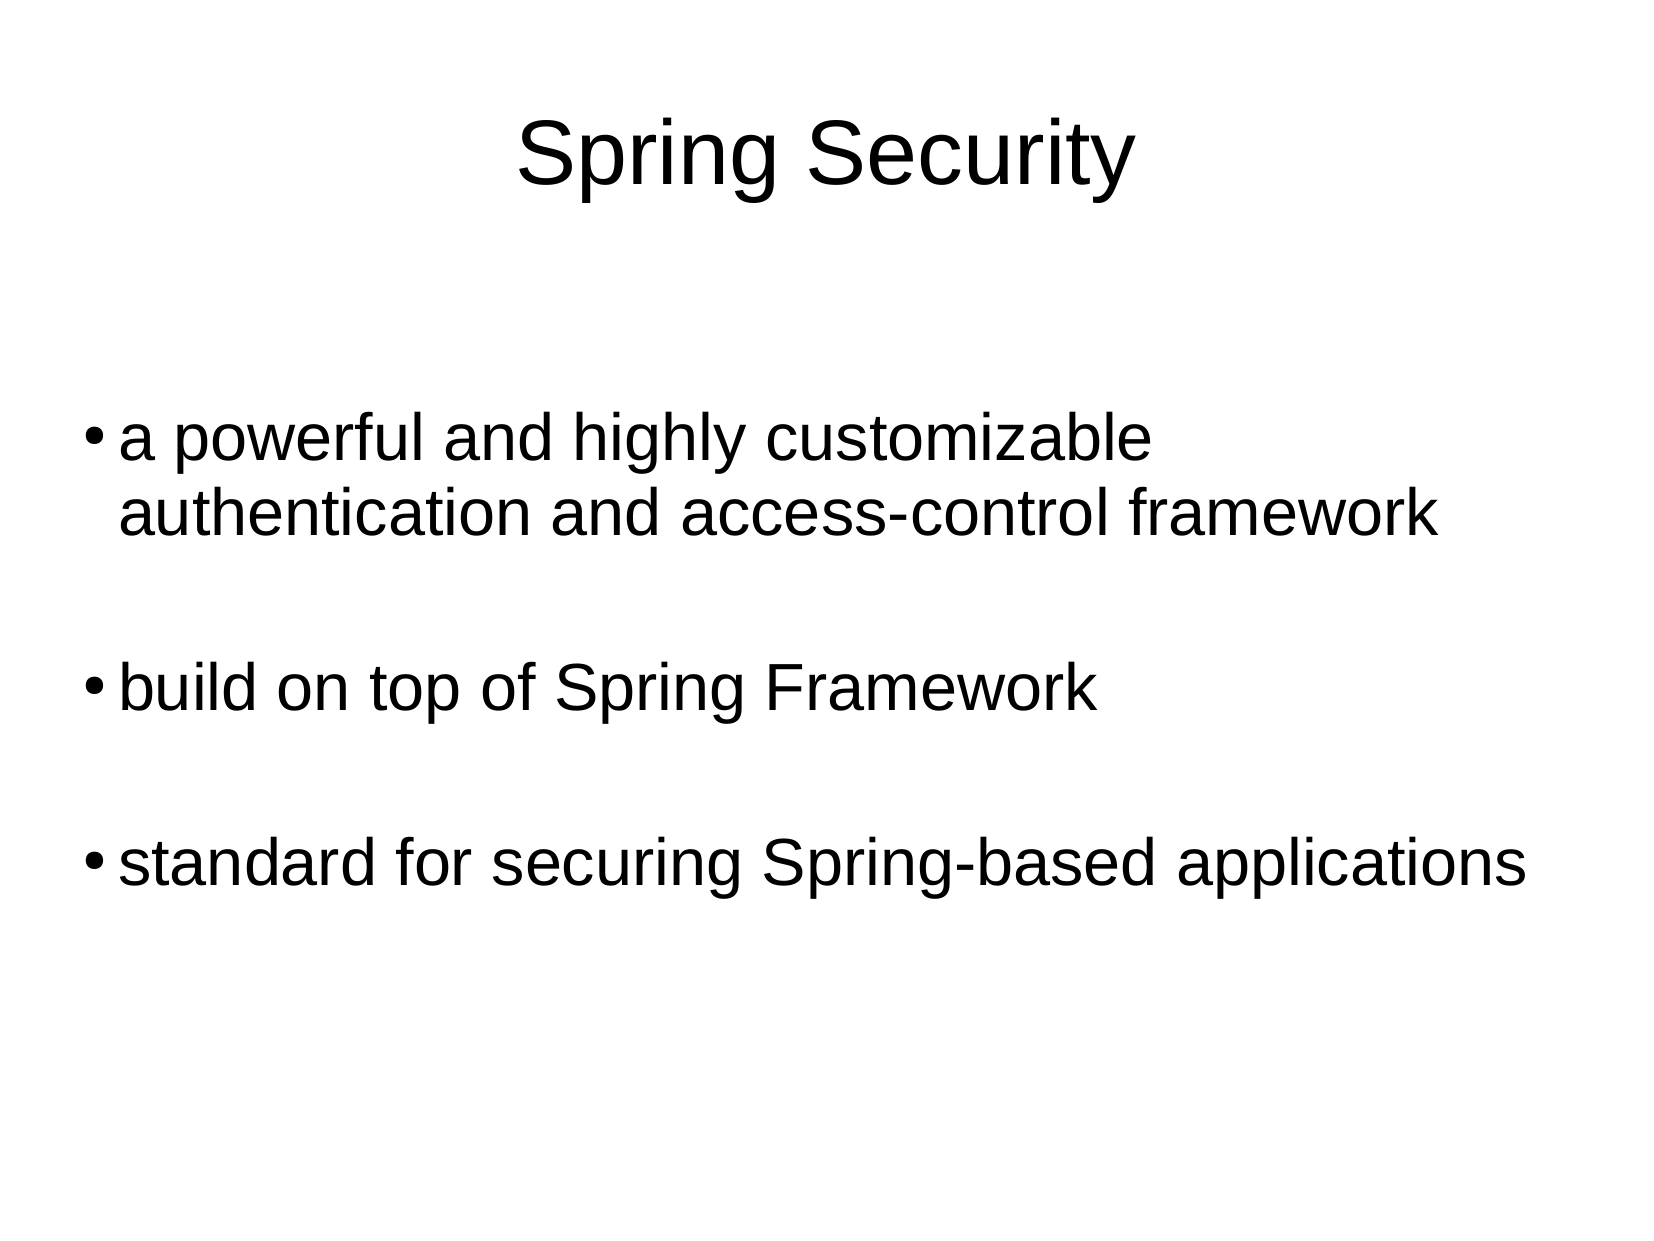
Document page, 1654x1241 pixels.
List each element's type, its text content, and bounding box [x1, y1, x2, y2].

subtitle a powerful and highly customizable authentication and access-control framework build on top of Spring Framework standard for securing Spring-based applications [82, 290, 1571, 1010]
title Spring Security [82, 49, 1571, 257]
